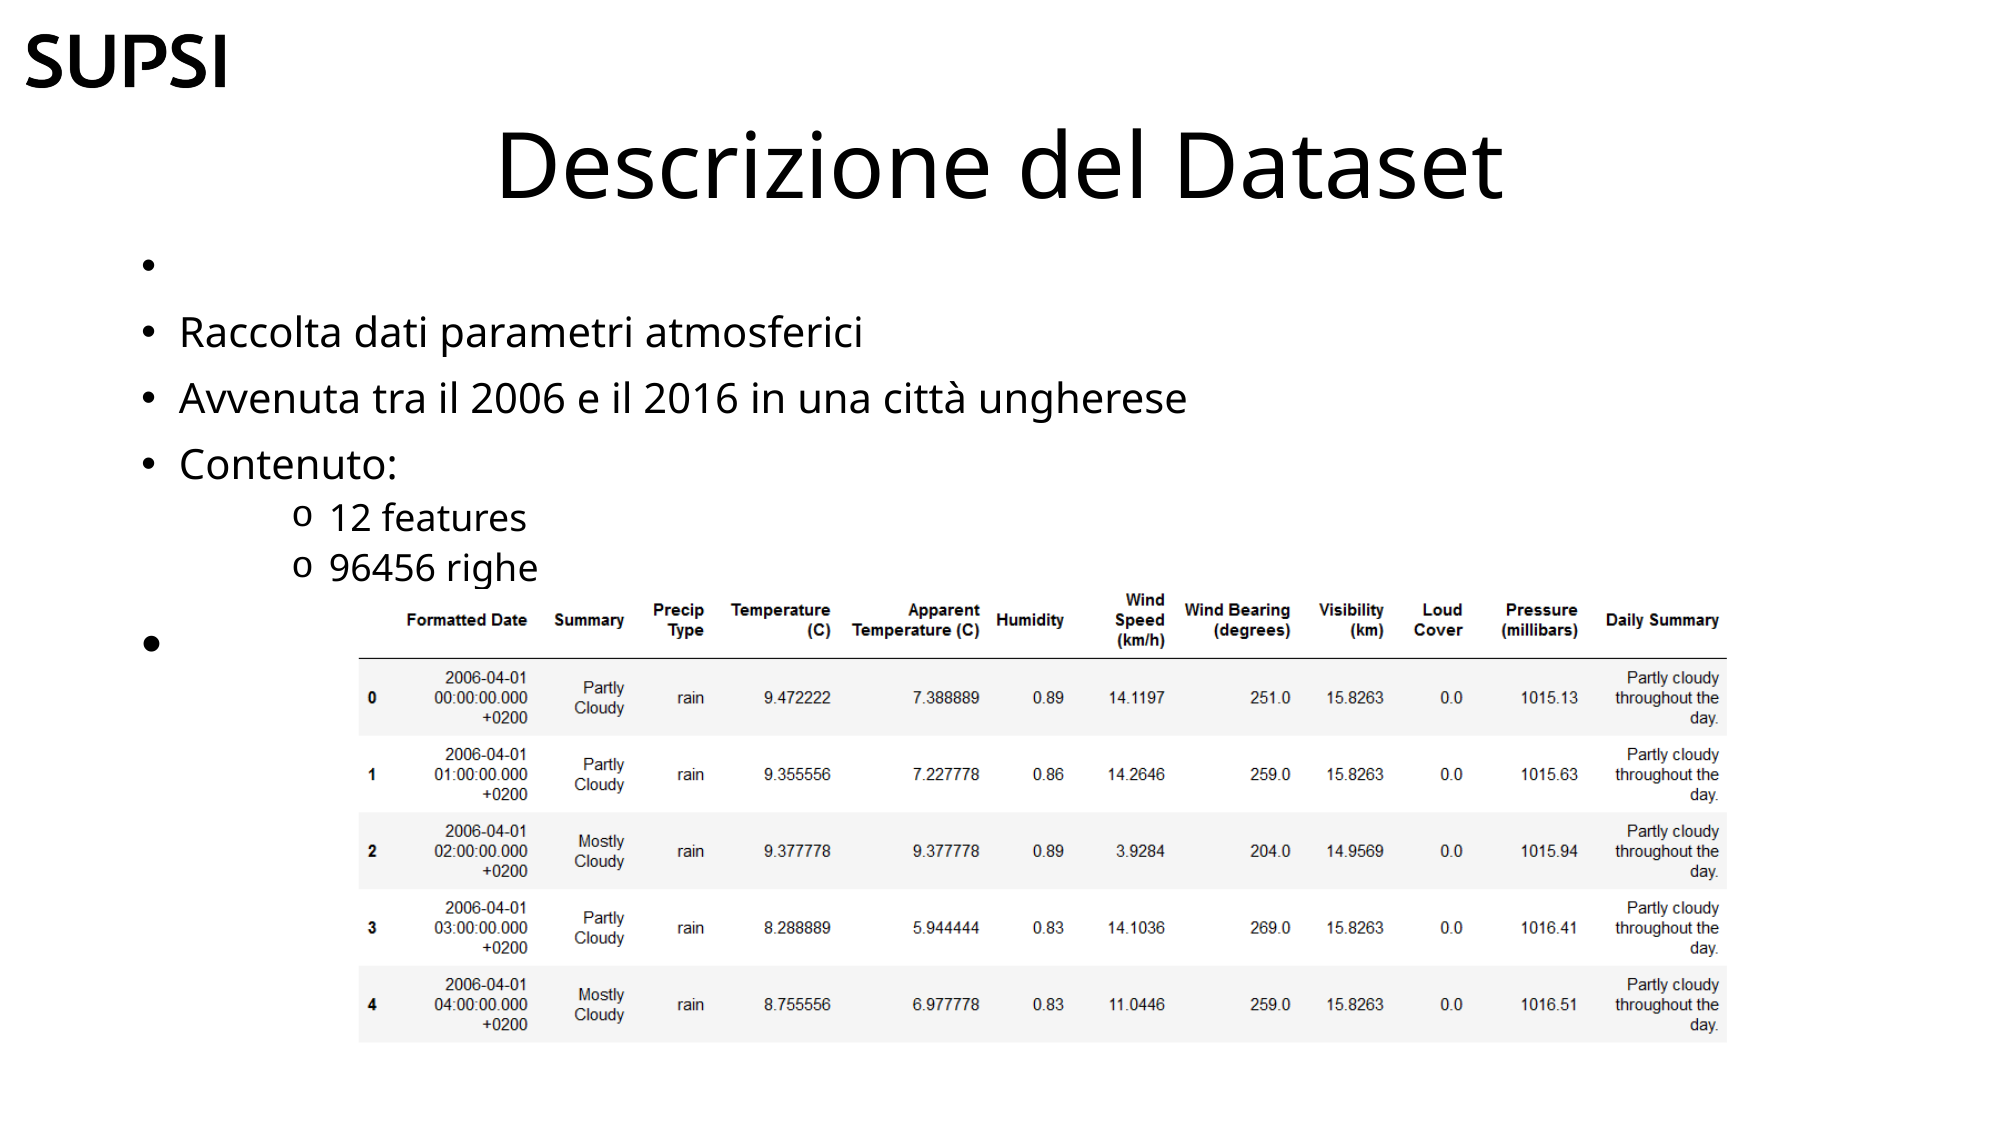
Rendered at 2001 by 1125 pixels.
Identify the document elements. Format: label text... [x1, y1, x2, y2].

title Descrizione del Dataset [137, 59, 1863, 278]
list Raccolta dati parametri atmosferici Avvenuta tra il 2006 e il 2016 in una città ungherese Contenuto: 12 features 96456 righe [126, 232, 1673, 947]
picture [26, 30, 227, 90]
picture [340, 589, 1748, 1047]
